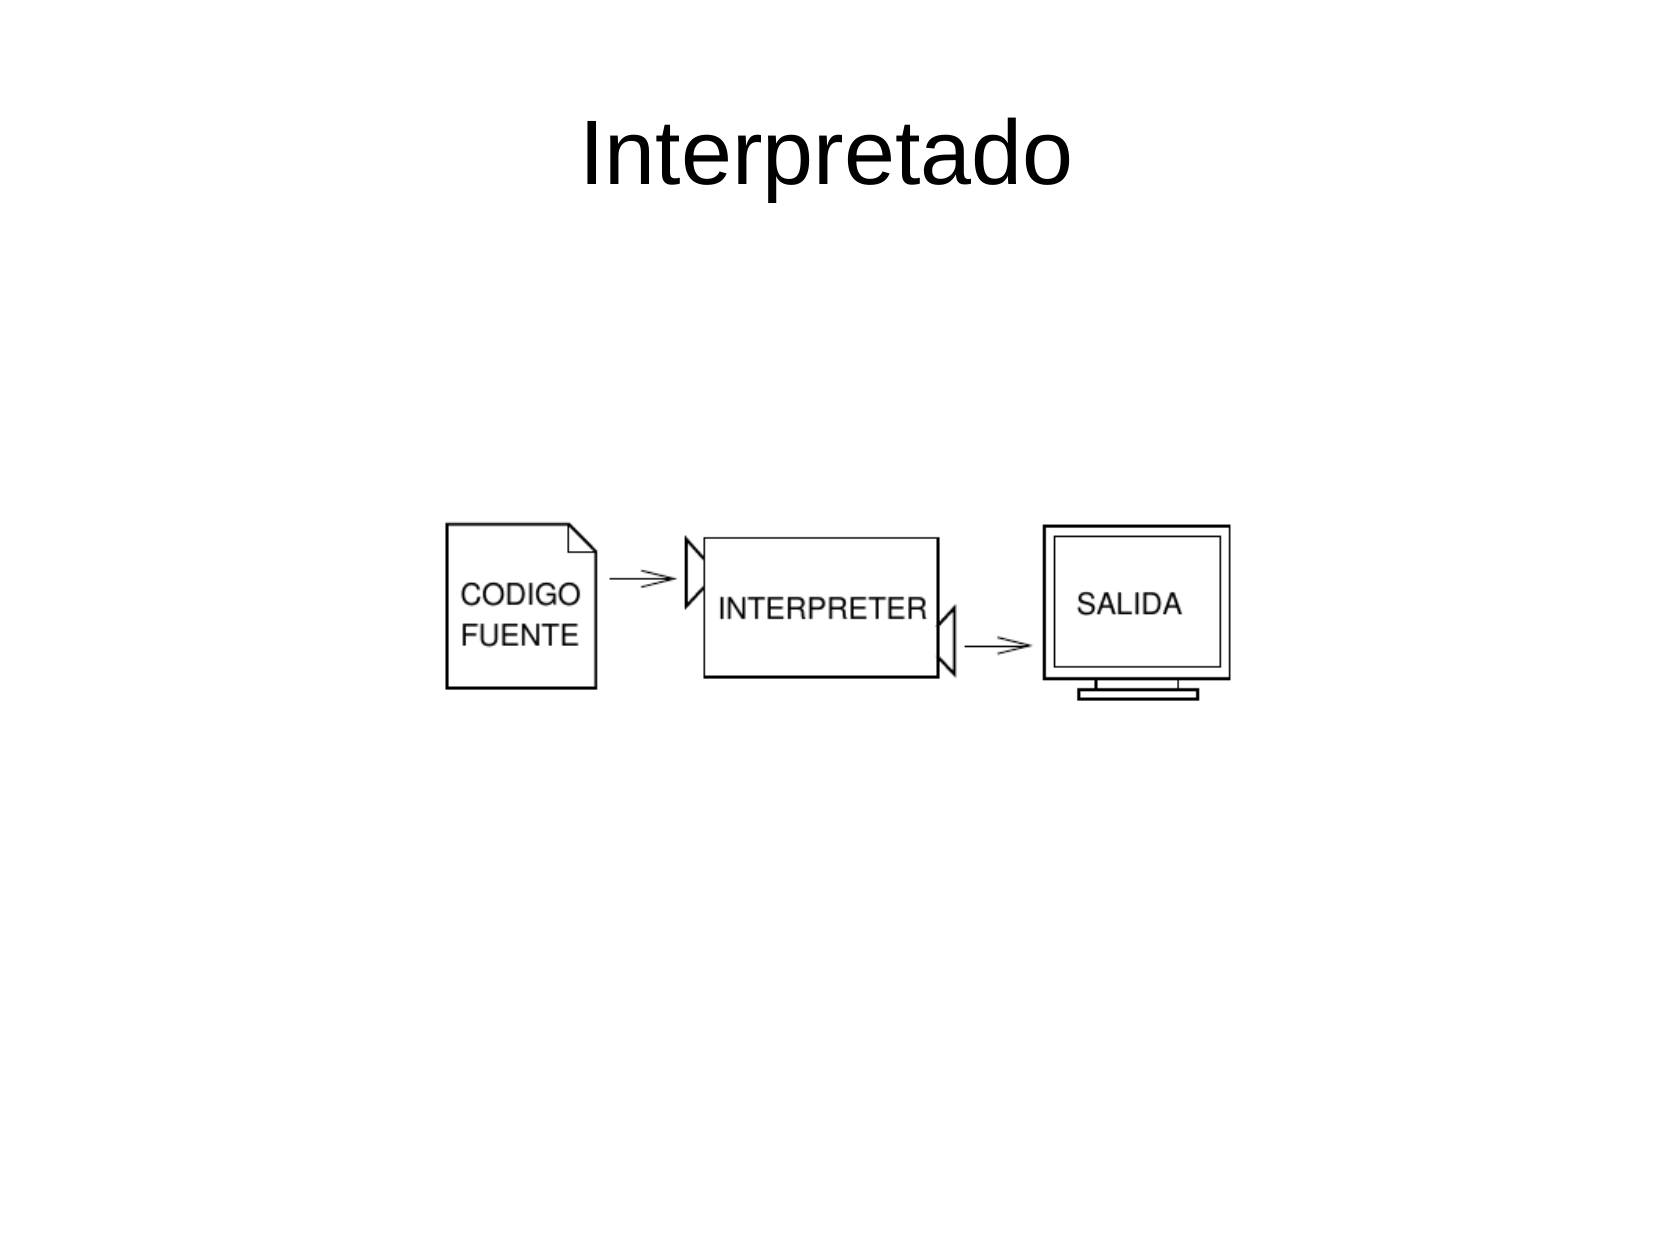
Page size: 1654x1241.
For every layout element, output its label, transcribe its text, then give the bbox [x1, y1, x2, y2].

title Interpretado [82, 49, 1571, 257]
picture [366, 484, 1323, 745]
